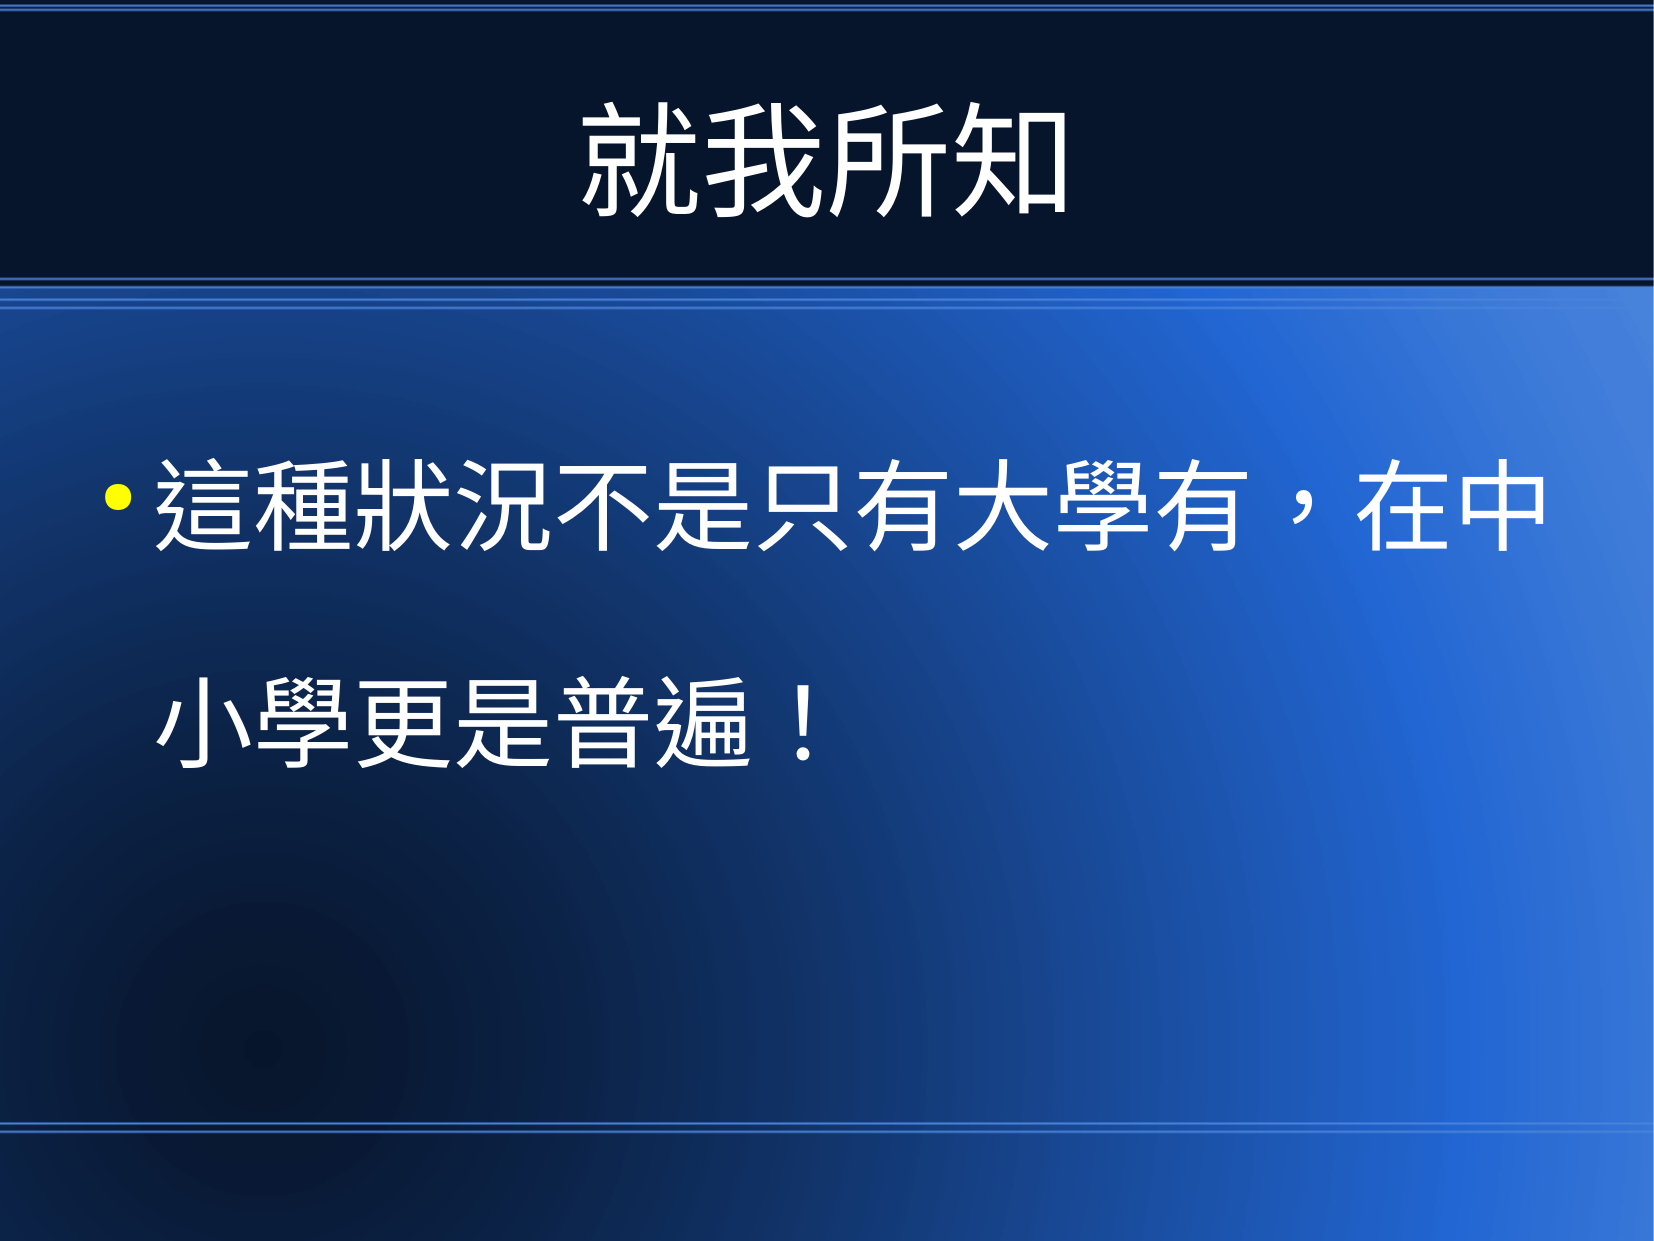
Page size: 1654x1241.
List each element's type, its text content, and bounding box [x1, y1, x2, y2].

picture [0, 0, 1654, 1241]
list 這種狀況不是只有大學有，在中小學更是普遍！ [82, 355, 1571, 1241]
title 就我所知 [82, 49, 1571, 257]
